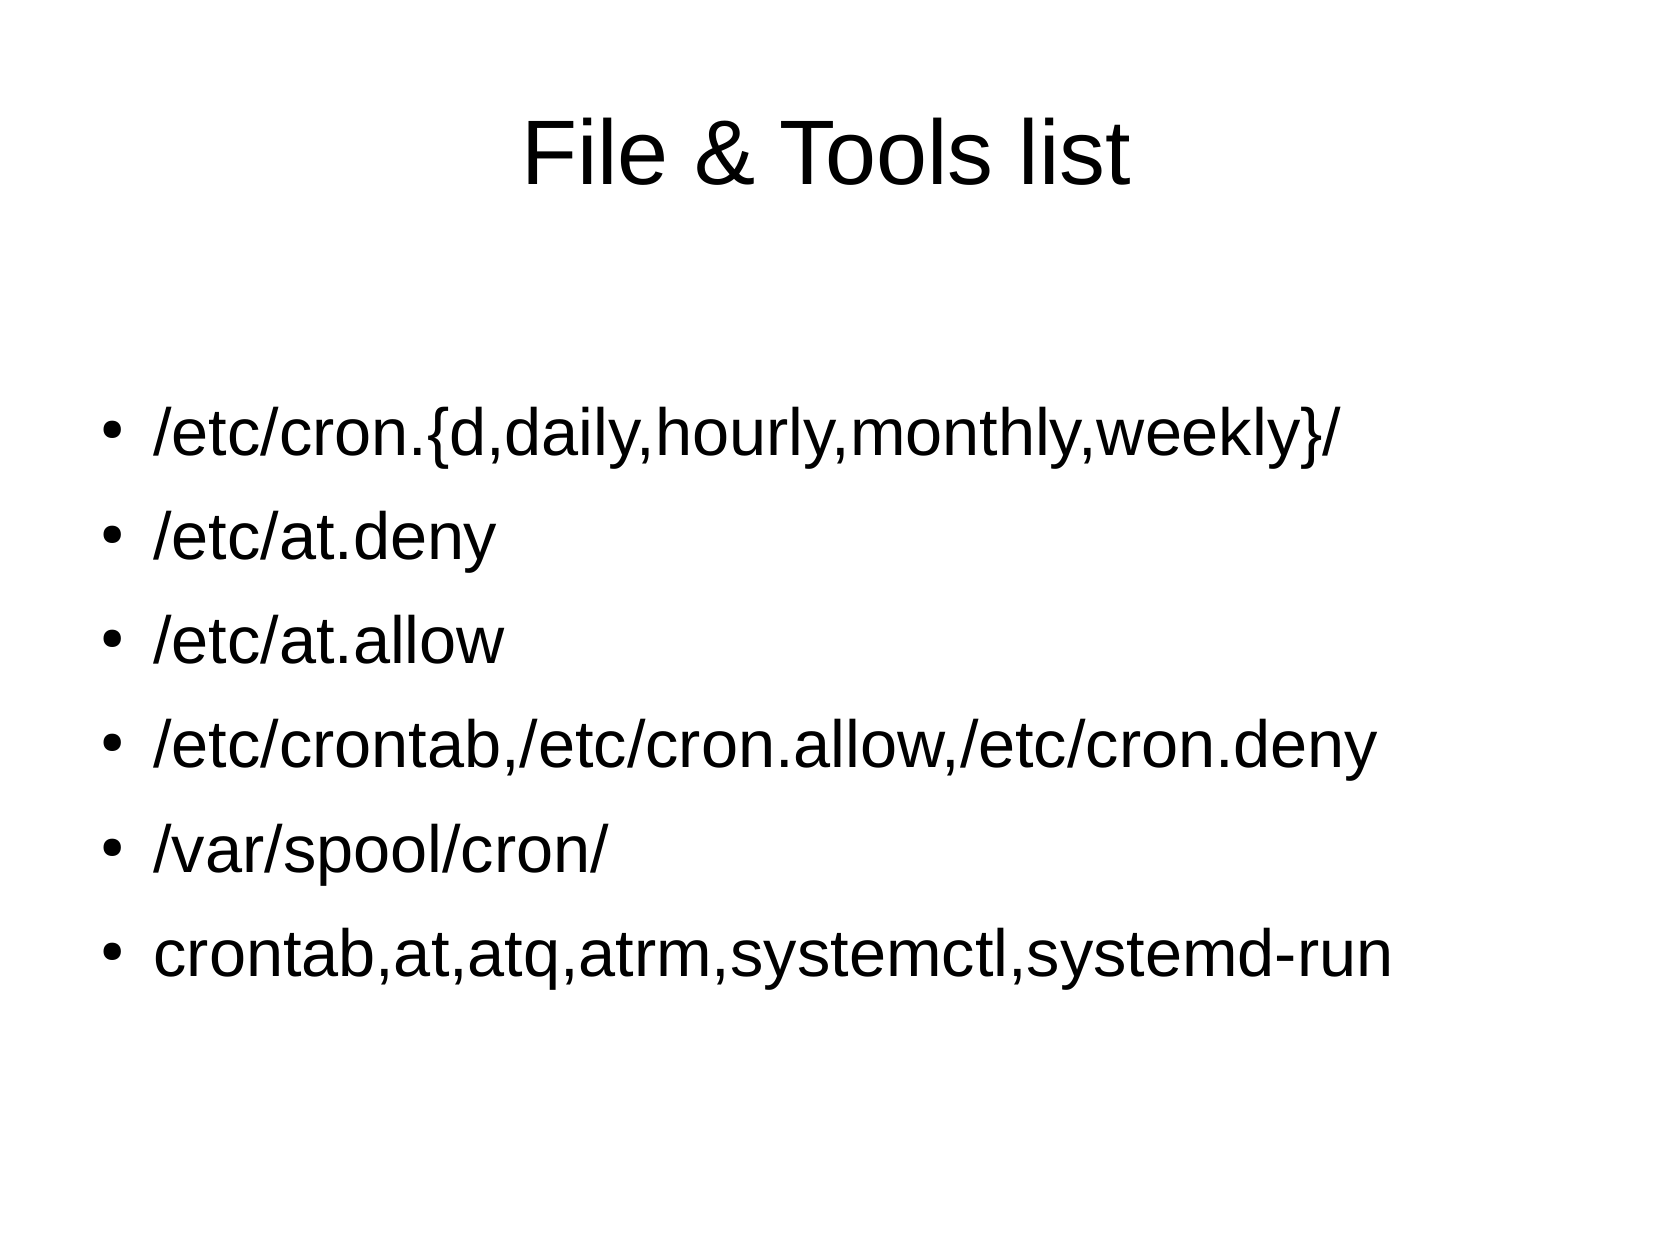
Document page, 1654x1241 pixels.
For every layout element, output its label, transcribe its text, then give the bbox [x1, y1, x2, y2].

title File & Tools list [82, 49, 1571, 257]
list /etc/cron.{d,daily,hourly,monthly,weekly}/ /etc/at.deny /etc/at.allow /etc/crontab,/etc/cron.allow,/etc/cron.deny /var/spool/cron/ crontab,at,atq,atrm,systemctl,systemd-run [82, 290, 1571, 1186]
